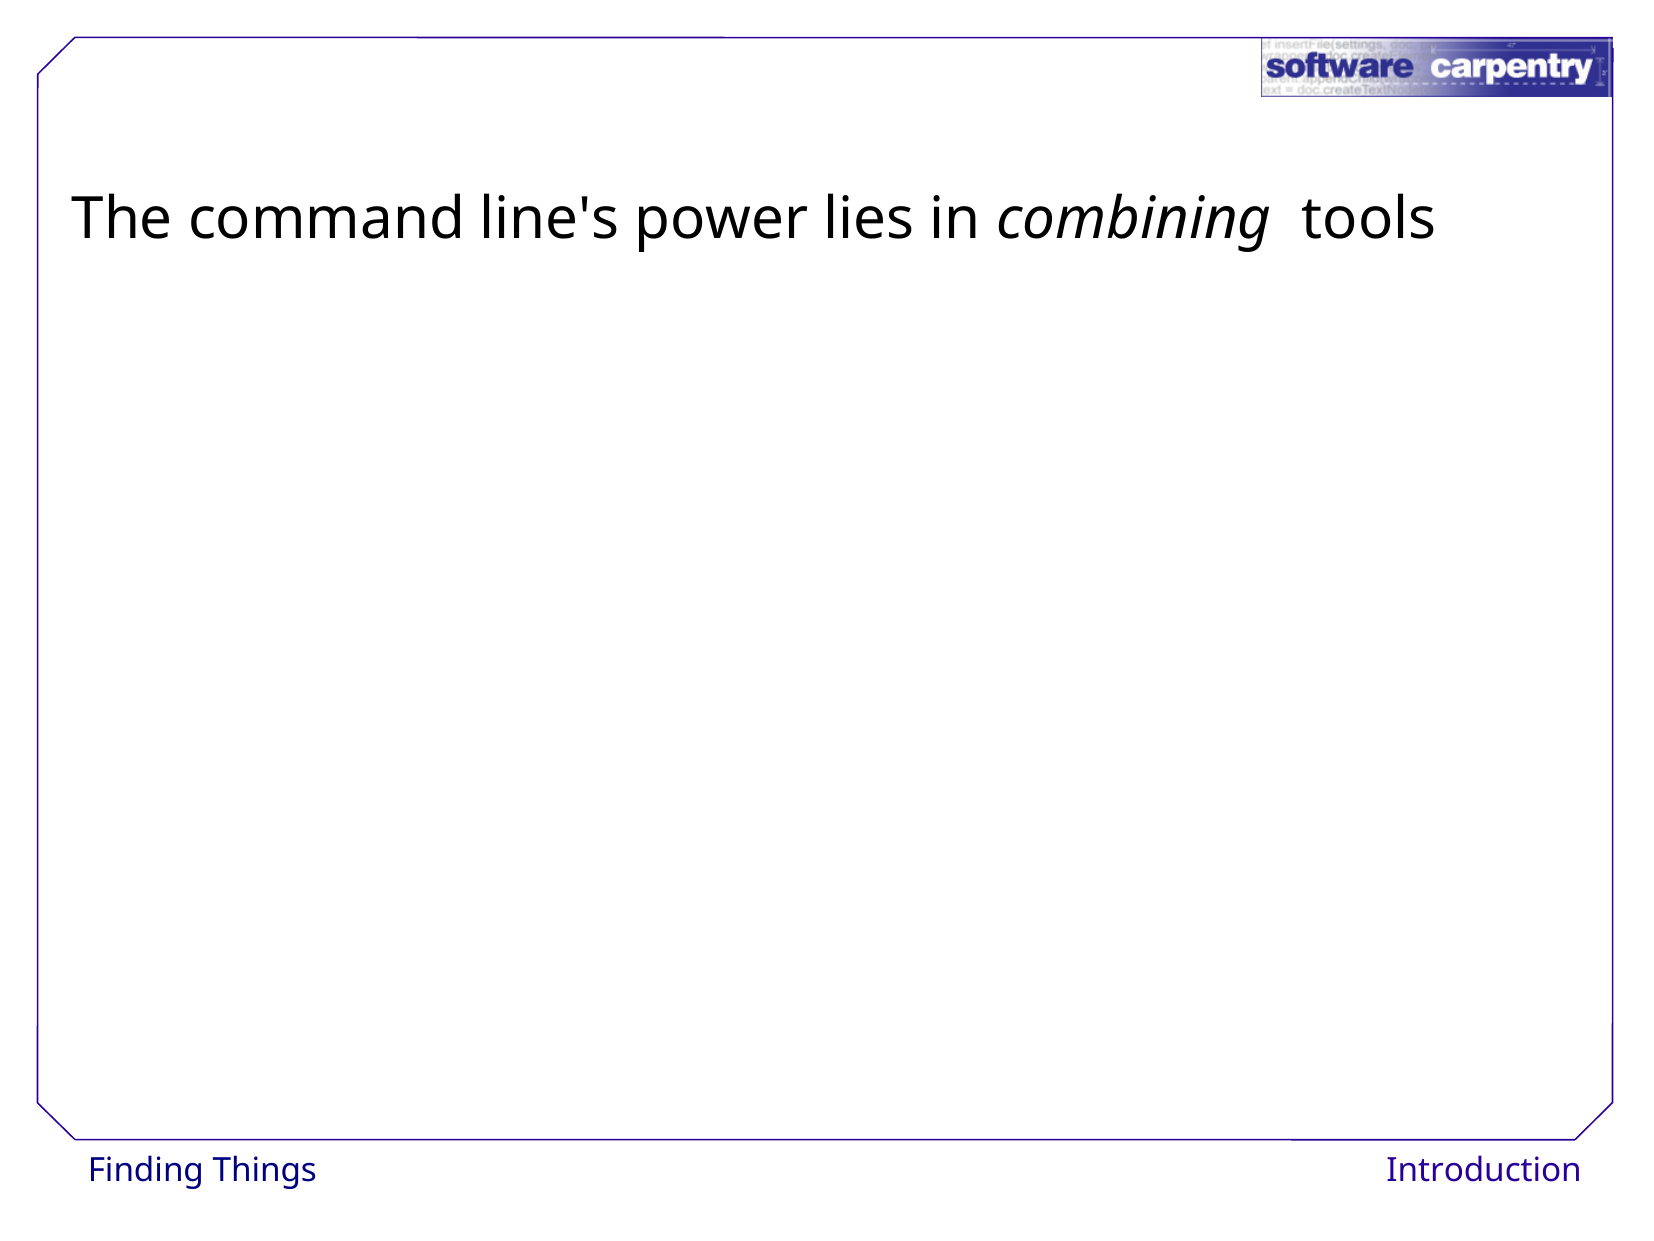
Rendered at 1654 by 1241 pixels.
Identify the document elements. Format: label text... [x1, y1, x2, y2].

picture [1261, 39, 1613, 97]
text_box The command line's power lies in combining tools [56, 138, 1602, 259]
